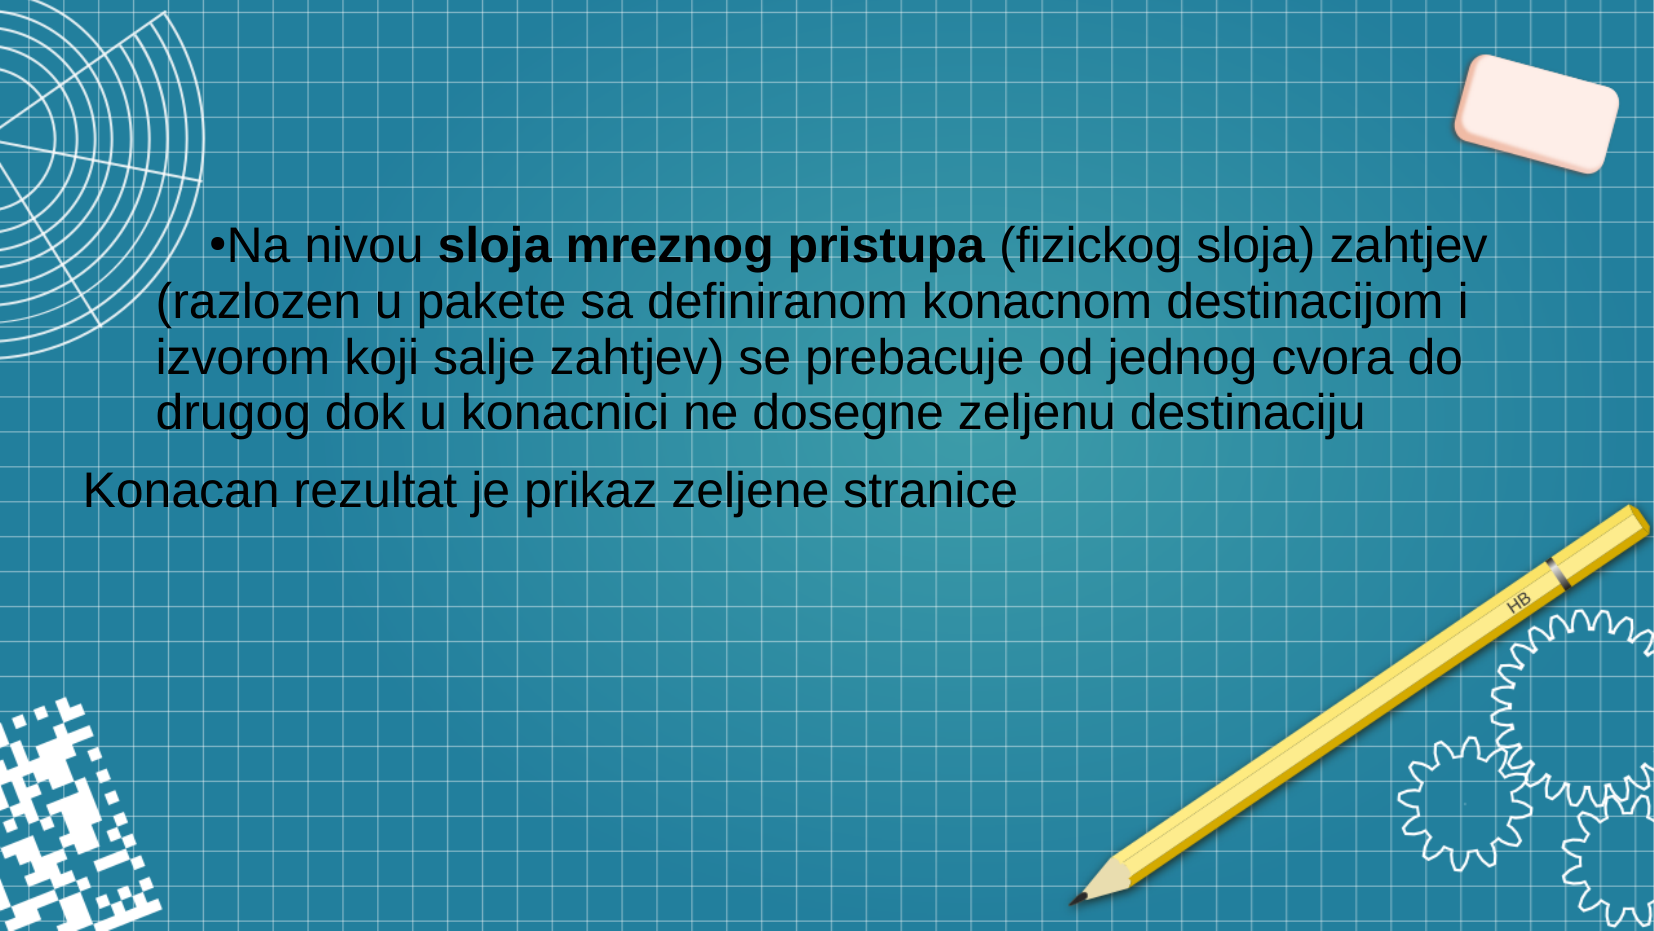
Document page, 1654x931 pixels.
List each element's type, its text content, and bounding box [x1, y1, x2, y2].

picture [0, 0, 1654, 931]
list Na nivou sloja mreznog pristupa (fizickog sloja) zahtjev (razlozen u pakete sa definiranom konacnom destinacijom i izvorom koji salje zahtjev) se prebacuje od jednog cvora do drugog dok u konacnici ne dosegne zeljenu destinaciju Konacan rezultat je prikaz zeljene stranice [82, 217, 1571, 758]
